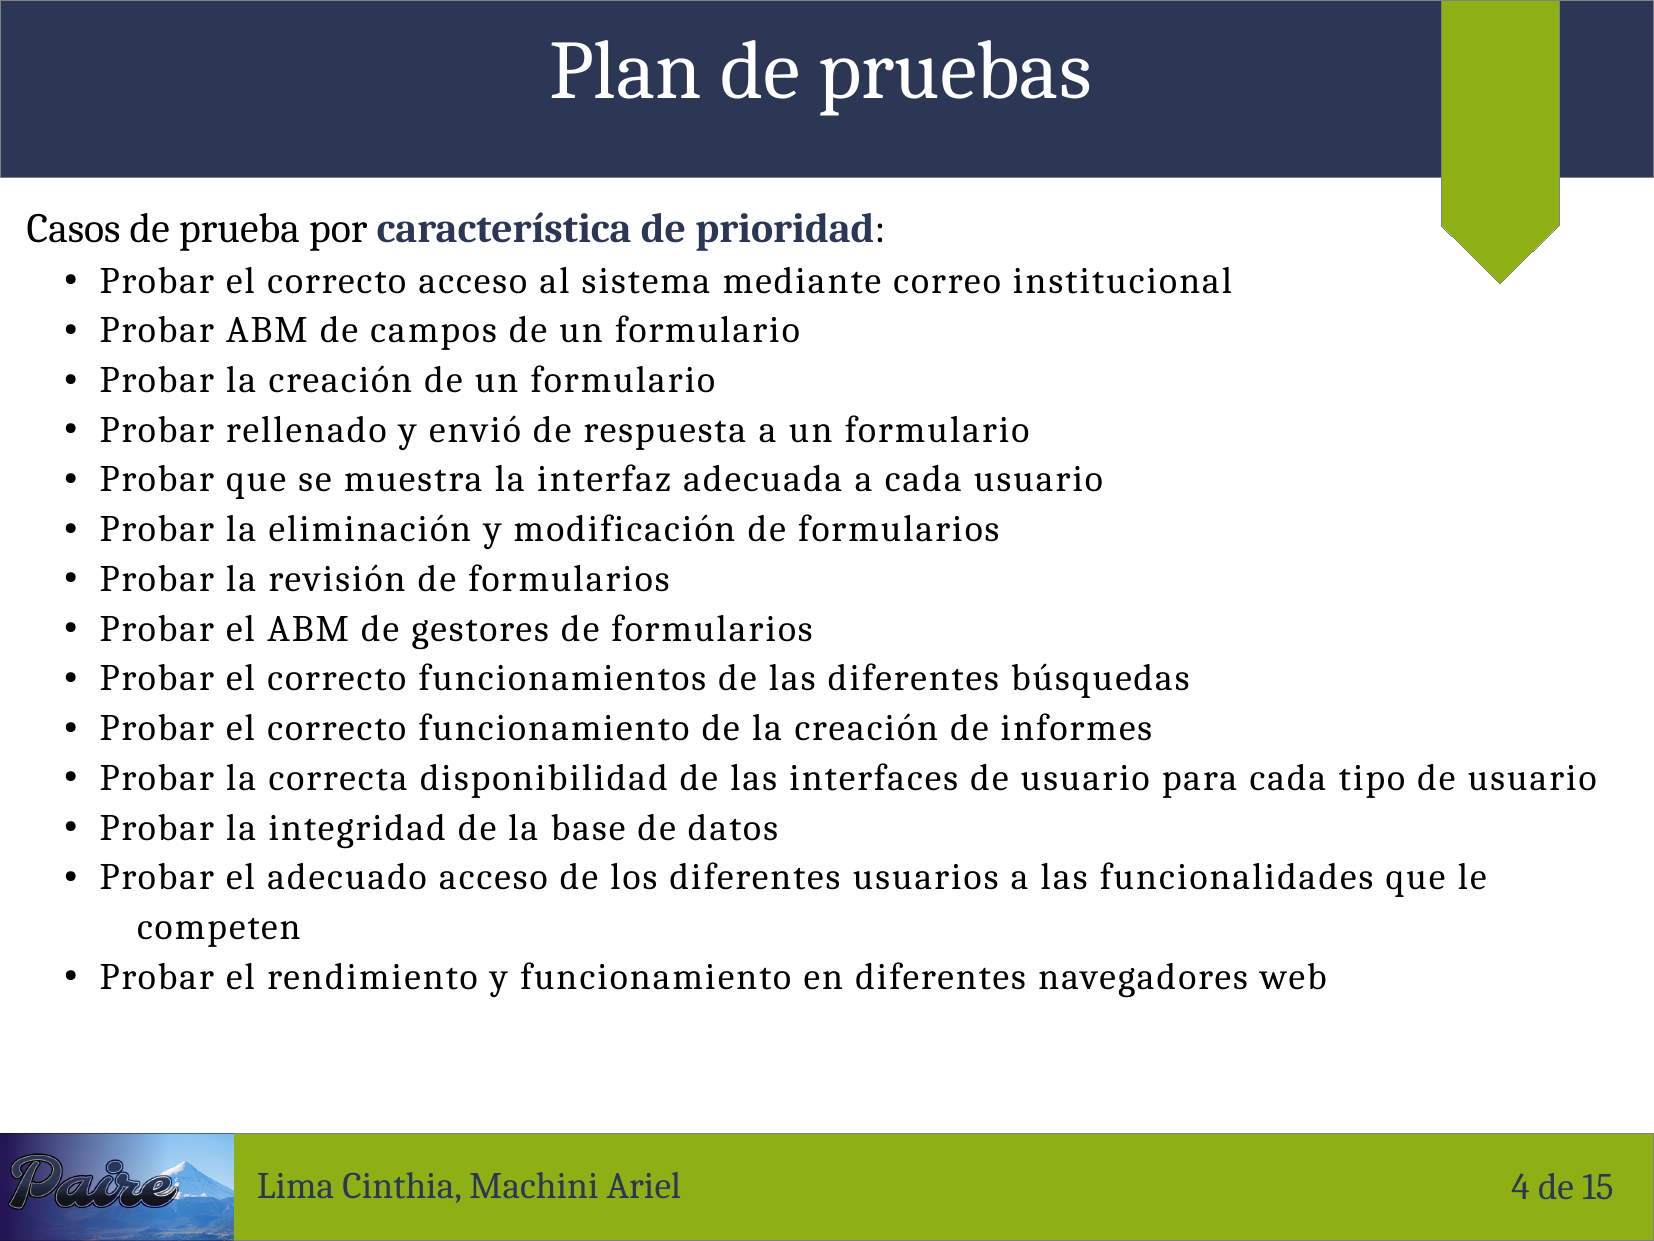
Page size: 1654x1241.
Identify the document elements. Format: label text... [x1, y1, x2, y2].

text_box [234, 1133, 1654, 1241]
text_box [0, 0, 1654, 197]
picture [0, 1133, 234, 1241]
text_box <number> de 15 [1488, 1158, 1654, 1241]
text_box Plan de pruebas [342, 15, 1300, 130]
text_box Casos de prueba por característica de prioridad: Probar el correcto acceso al sistema mediante correo institucional Probar ABM de campos de un formulario Probar la creación de un formulario Probar rellenado y envió de respuesta a un formulario Probar que se muestra la interfaz adecuada a cada usuario Probar la eliminación y modificación de formularios Probar la revisión de formularios Probar el ABM de gestores de formularios Probar el correcto funcionamientos de las diferentes búsquedas Probar el correcto funcionamiento de la creación de informes Probar la correcta disponibilidad de las interfaces de usuario para cada tipo de usuario Probar la integridad de la base de datos Probar el adecuado acceso de los diferentes usuarios a las funcionalidades que le competen Probar el rendimiento y funcionamiento en diferentes navegadores web [11, 197, 1630, 1067]
text_box Lima Cinthia, Machini Ariel [242, 1157, 715, 1217]
